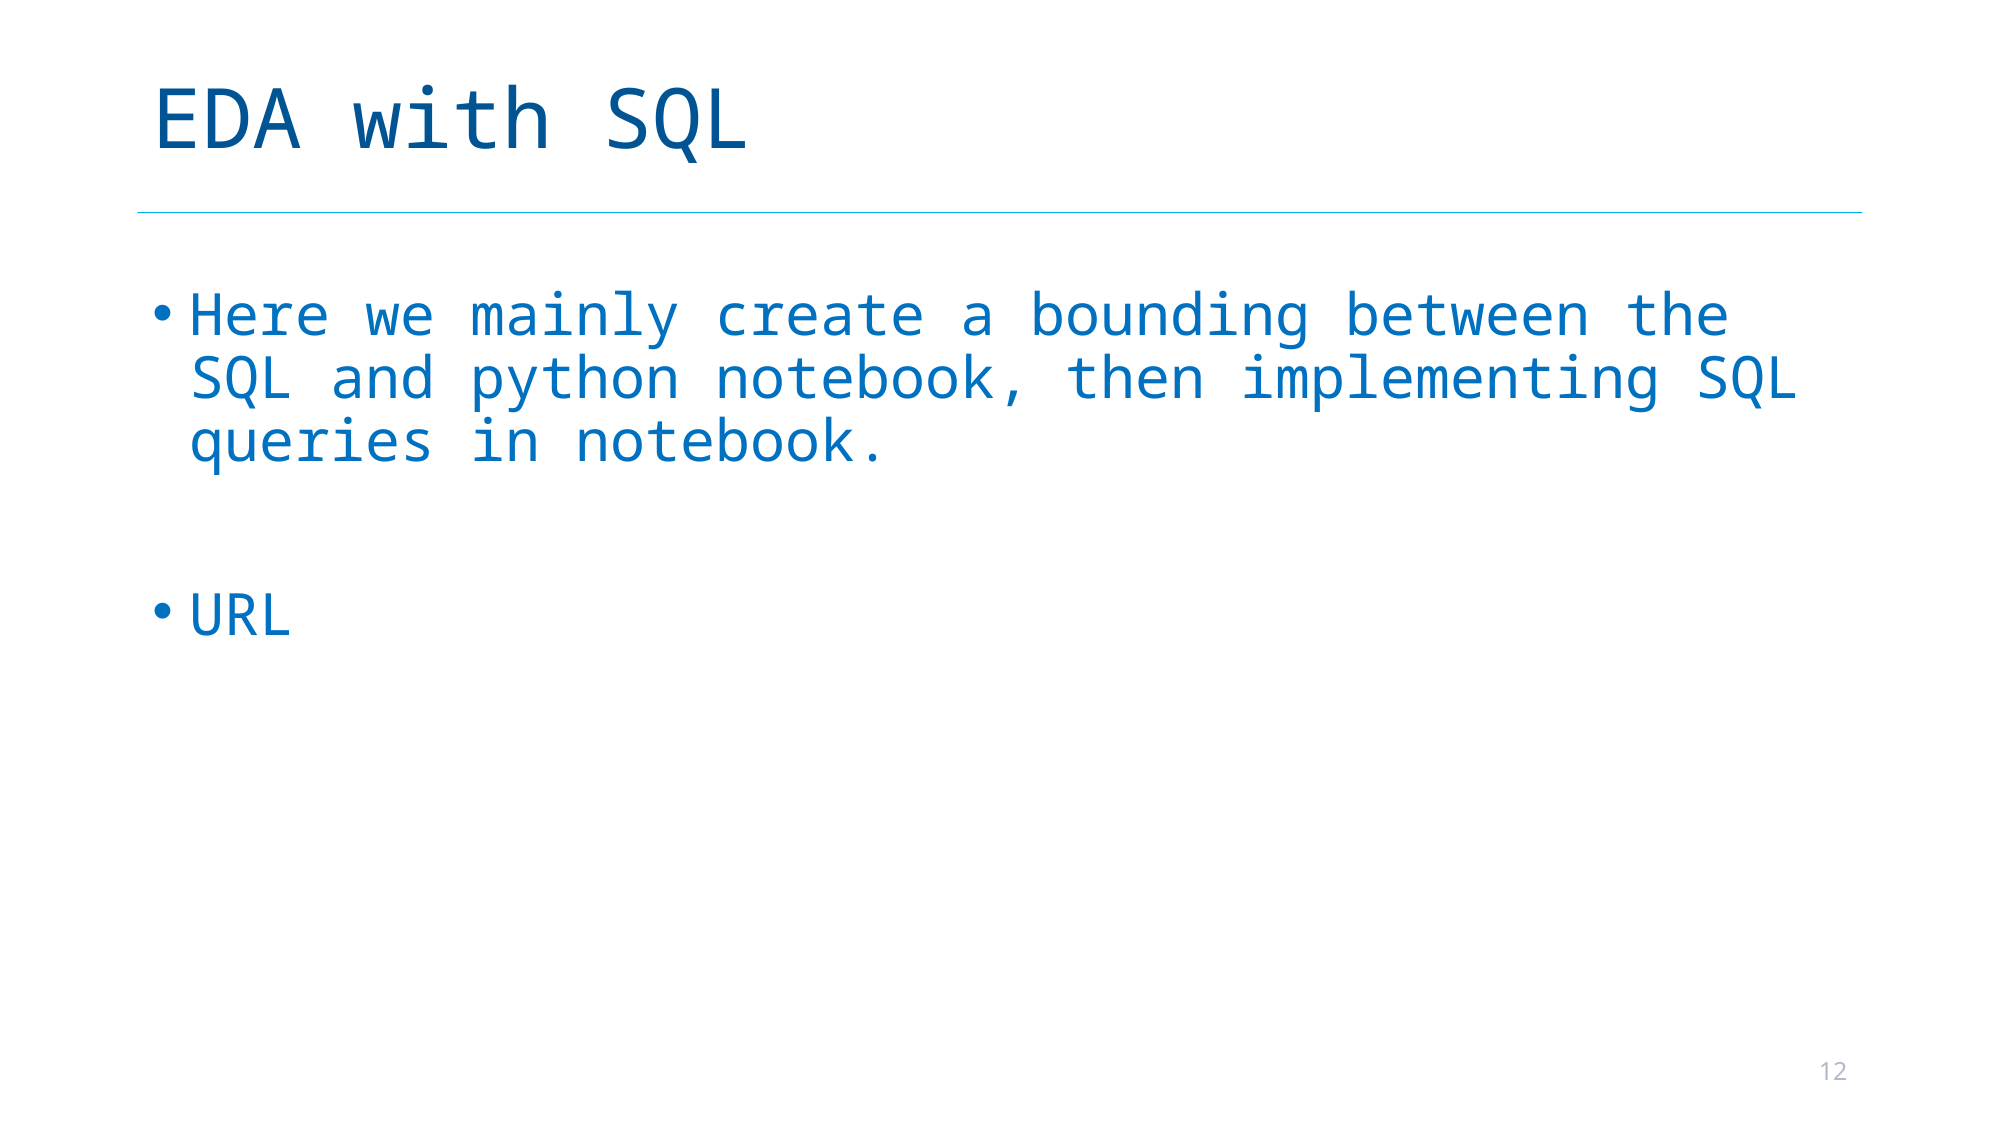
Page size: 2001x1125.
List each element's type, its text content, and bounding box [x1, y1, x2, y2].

title EDA with SQL [137, 13, 1863, 231]
list Here we mainly create a bounding between the SQL and python notebook, then implementing SQL queries in notebook. URL [137, 277, 1863, 992]
slide_number 41 [1412, 1042, 1863, 1103]
